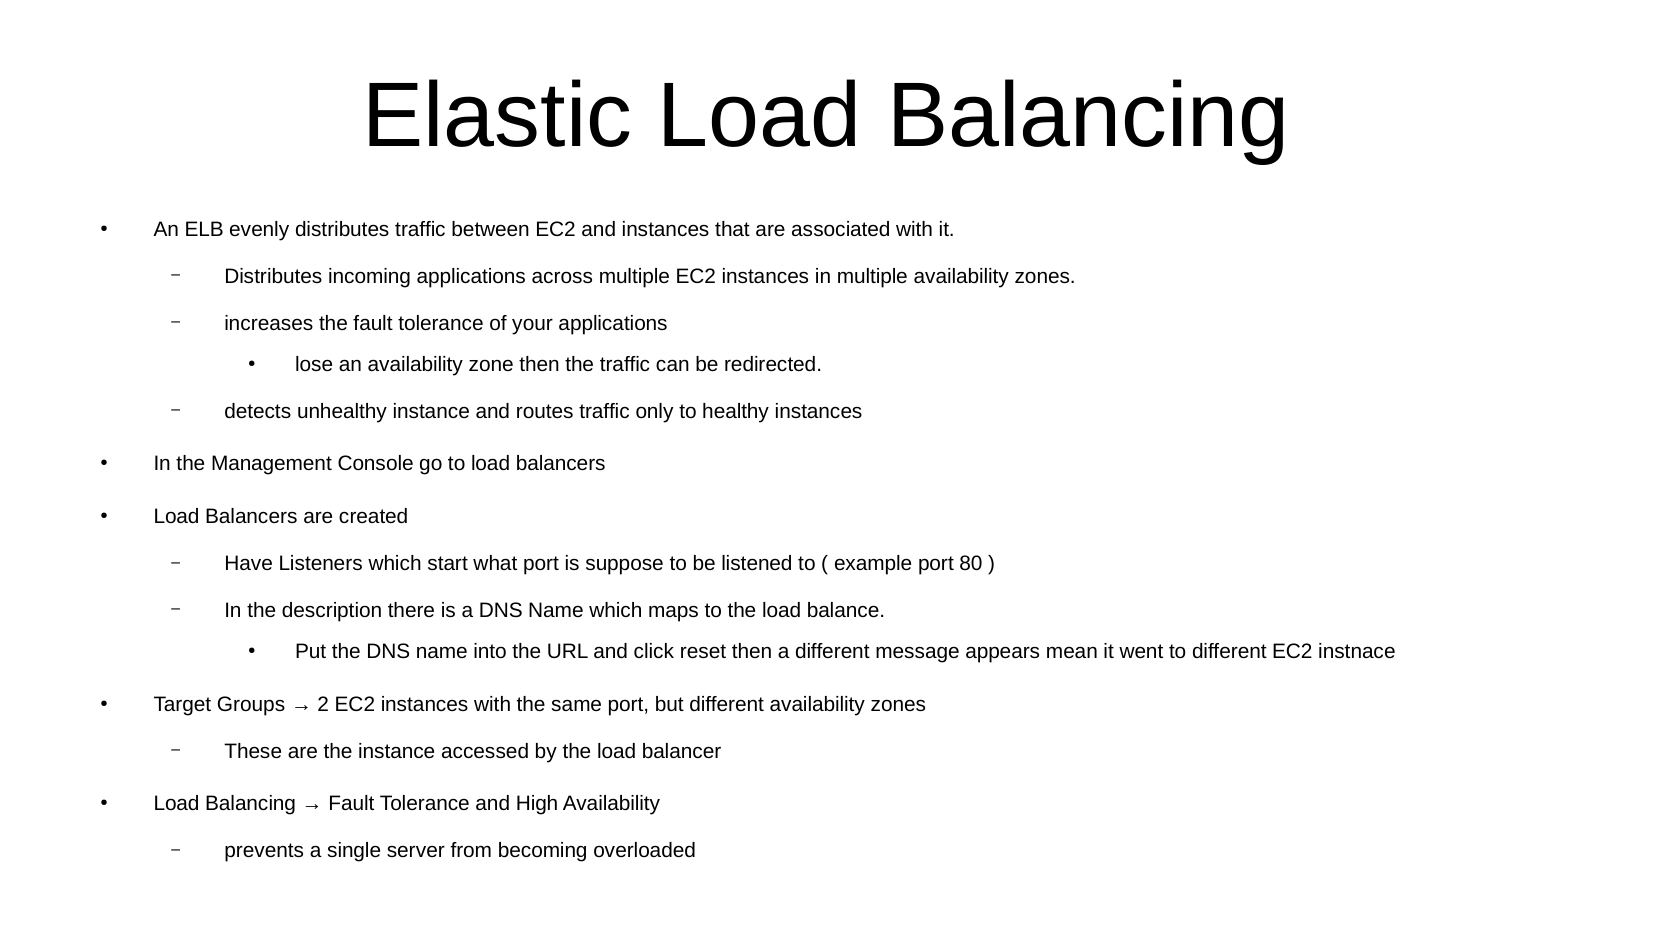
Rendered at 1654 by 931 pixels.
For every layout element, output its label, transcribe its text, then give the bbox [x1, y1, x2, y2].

list An ELB evenly distributes traffic between EC2 and instances that are associated with it. Distributes incoming applications across multiple EC2 instances in multiple availability zones. increases the fault tolerance of your applications lose an availability zone then the traffic can be redirected. detects unhealthy instance and routes traffic only to healthy instances In the Management Console go to load balancers Load Balancers are created Have Listeners which start what port is suppose to be listened to ( example port 80 ) In the description there is a DNS Name which maps to the load balance. Put the DNS name into the URL and click reset then a different message appears mean it went to different EC2 instnace Target Groups → 2 EC2 instances with the same port, but different availability zones These are the instance accessed by the load balancer Load Balancing → Fault Tolerance and High Availability prevents a single server from becoming overloaded [82, 217, 1636, 916]
title Elastic Load Balancing [82, 37, 1571, 193]
